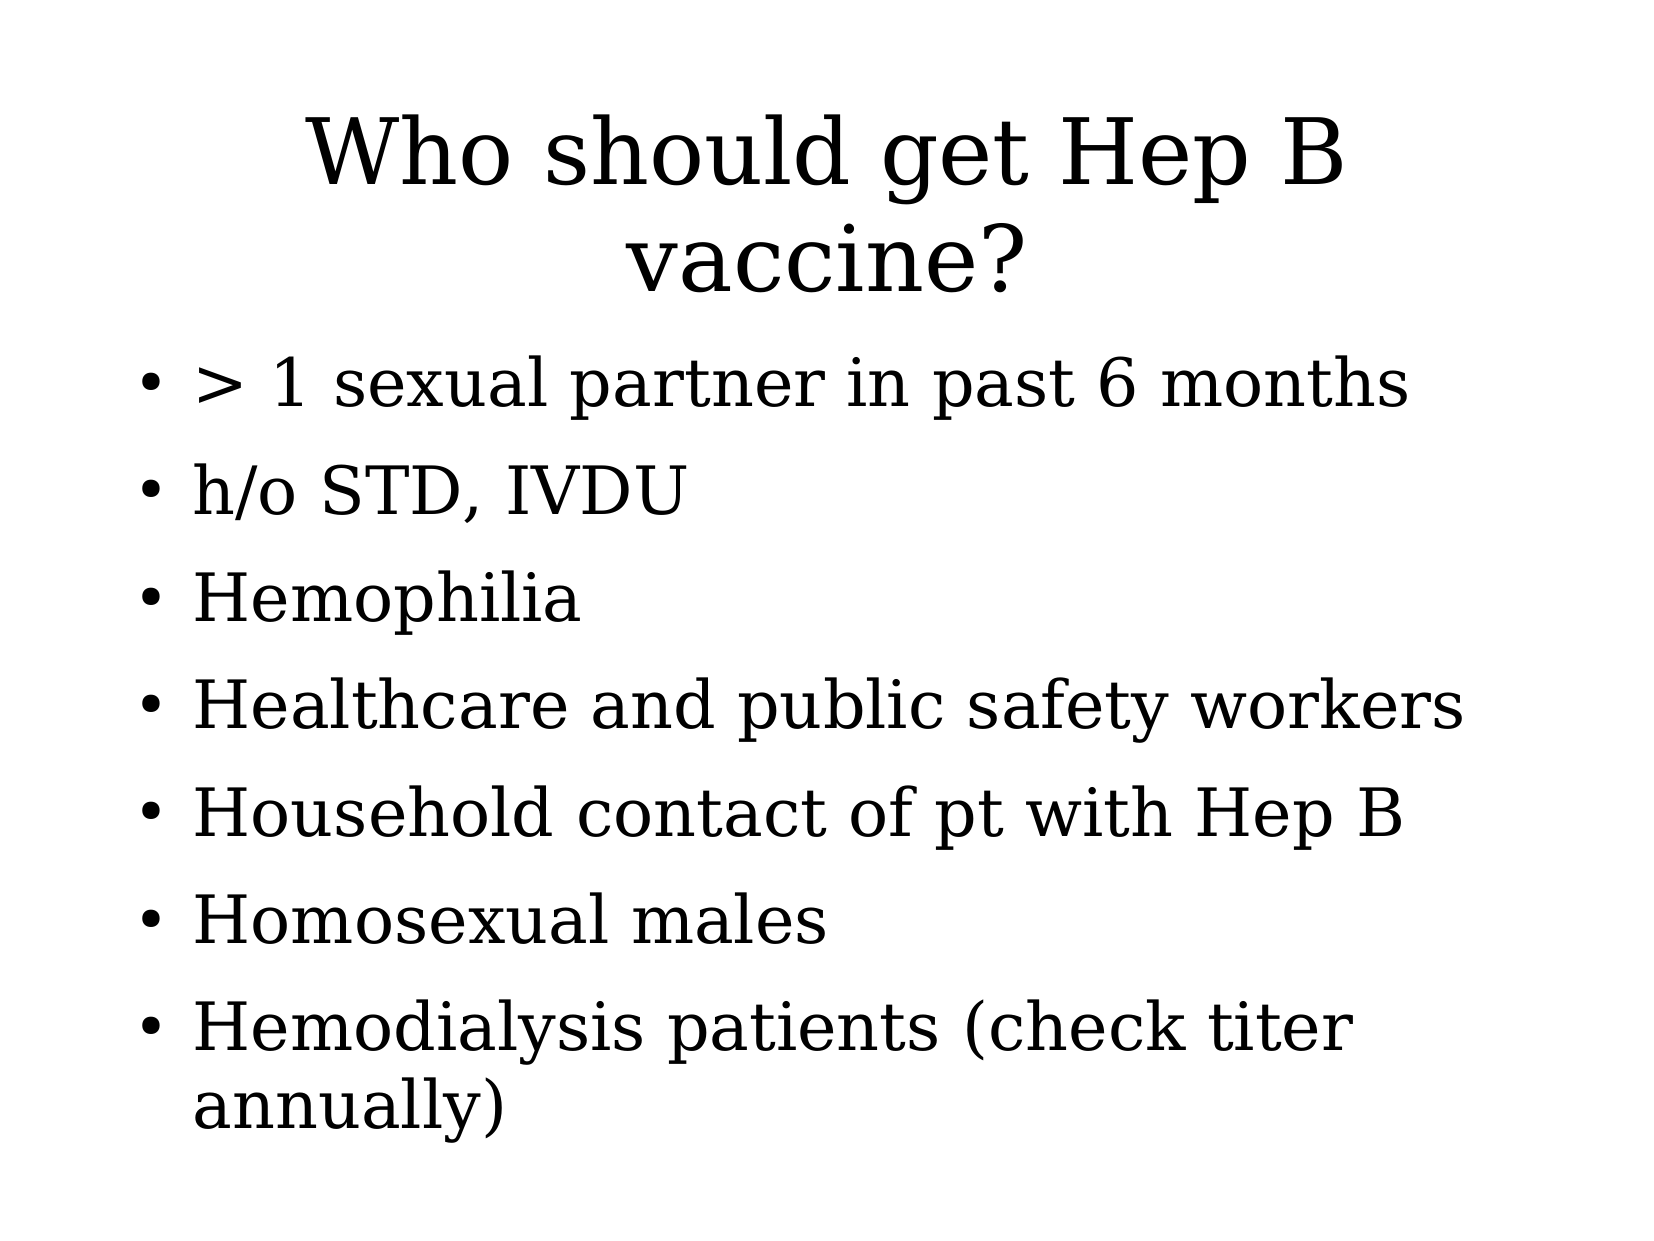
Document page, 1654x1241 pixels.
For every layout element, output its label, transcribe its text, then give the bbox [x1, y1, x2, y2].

list > 1 sexual partner in past 6 months h/o STD, IVDU Hemophilia Healthcare and public safety workers Household contact of pt with Hep B Homosexual males Hemodialysis patients (check titer annually) [121, 344, 1534, 1145]
title Who should get Hep B vaccine? [121, 99, 1534, 314]
